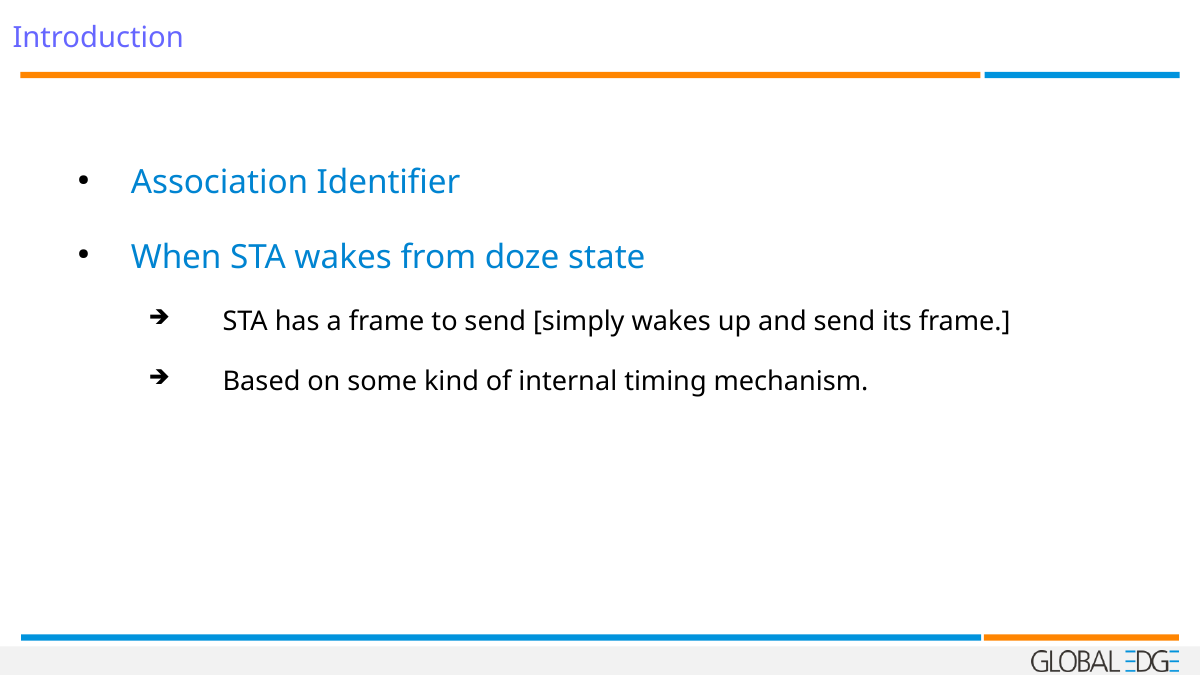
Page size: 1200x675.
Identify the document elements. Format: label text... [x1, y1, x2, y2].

list Association Identifier When STA wakes from doze state STA has a frame to send [simply wakes up and send its frame.] Based on some kind of internal timing mechanism. [60, 157, 1140, 550]
picture [1031, 650, 1179, 672]
title Introduction [12, 9, 1088, 63]
